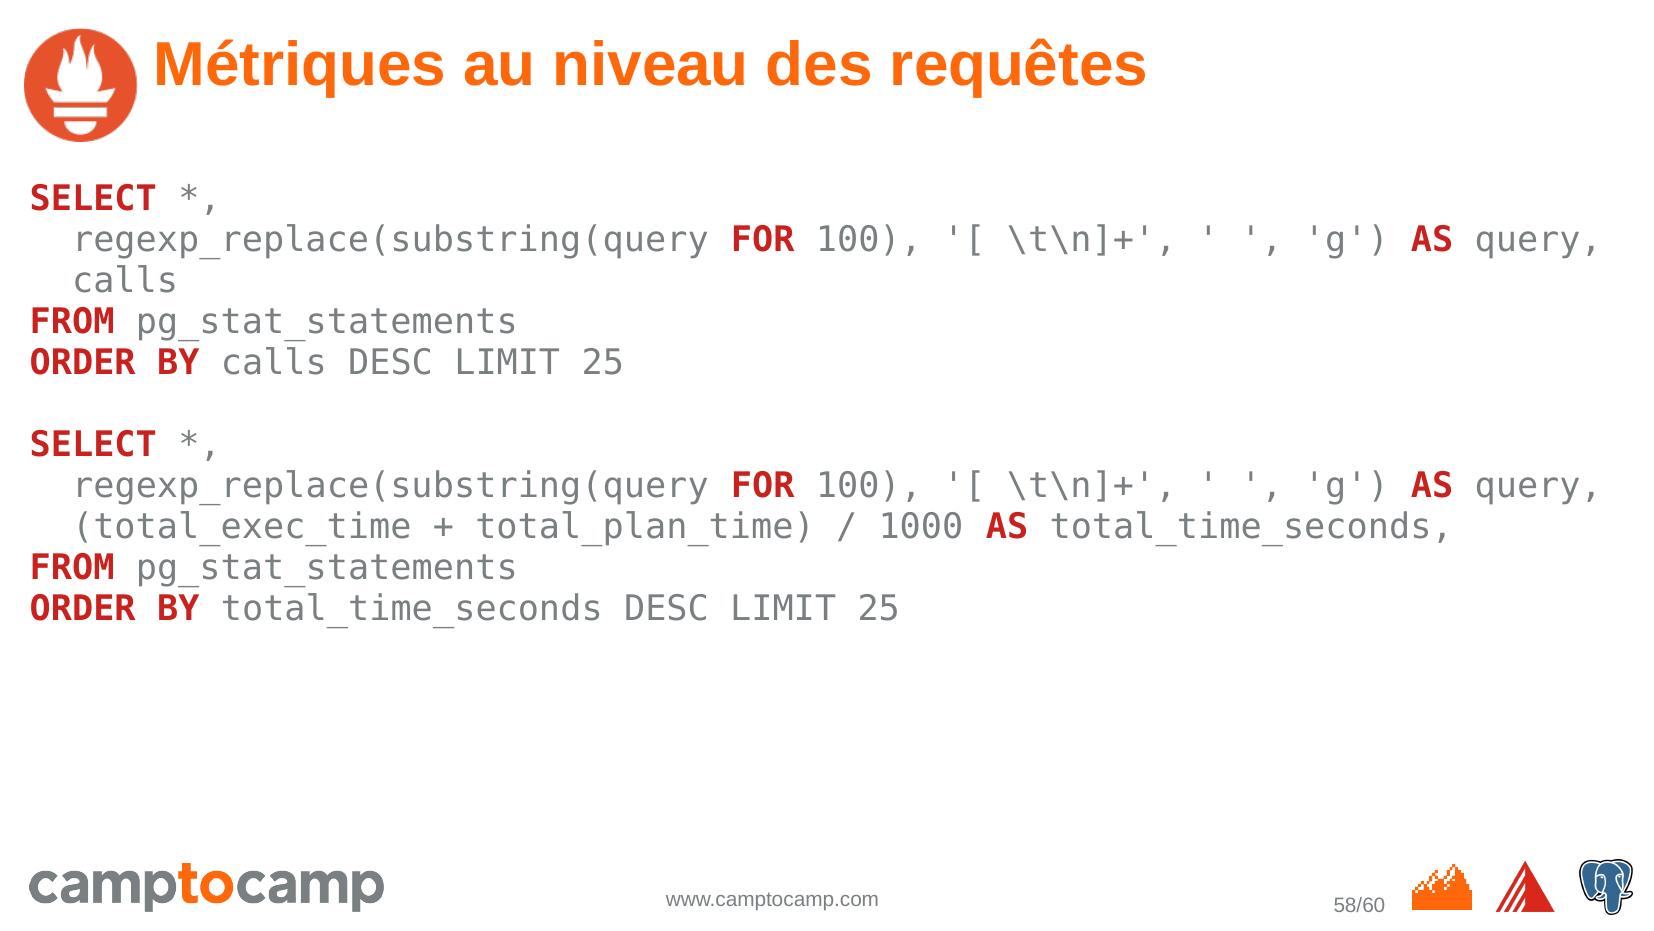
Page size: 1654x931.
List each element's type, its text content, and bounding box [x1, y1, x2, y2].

picture [1495, 856, 1556, 917]
list SELECT *, regexp_replace(substring(query FOR 100), '[ \t\n]+', ' ', 'g') AS query, calls FROM pg_stat_statements ORDER BY calls DESC LIMIT 25 SELECT *, regexp_replace(substring(query FOR 100), '[ \t\n]+', ' ', 'g') AS query, (total_exec_time + total_plan_time) / 1000 AS total_time_seconds, FROM pg_stat_statements ORDER BY total_time_seconds DESC LIMIT 25 [29, 177, 1625, 680]
picture [29, 863, 384, 912]
picture [1412, 864, 1472, 910]
picture [24, 28, 139, 142]
title Métriques au niveau des requêtes [153, 29, 1625, 156]
picture [1579, 859, 1633, 915]
